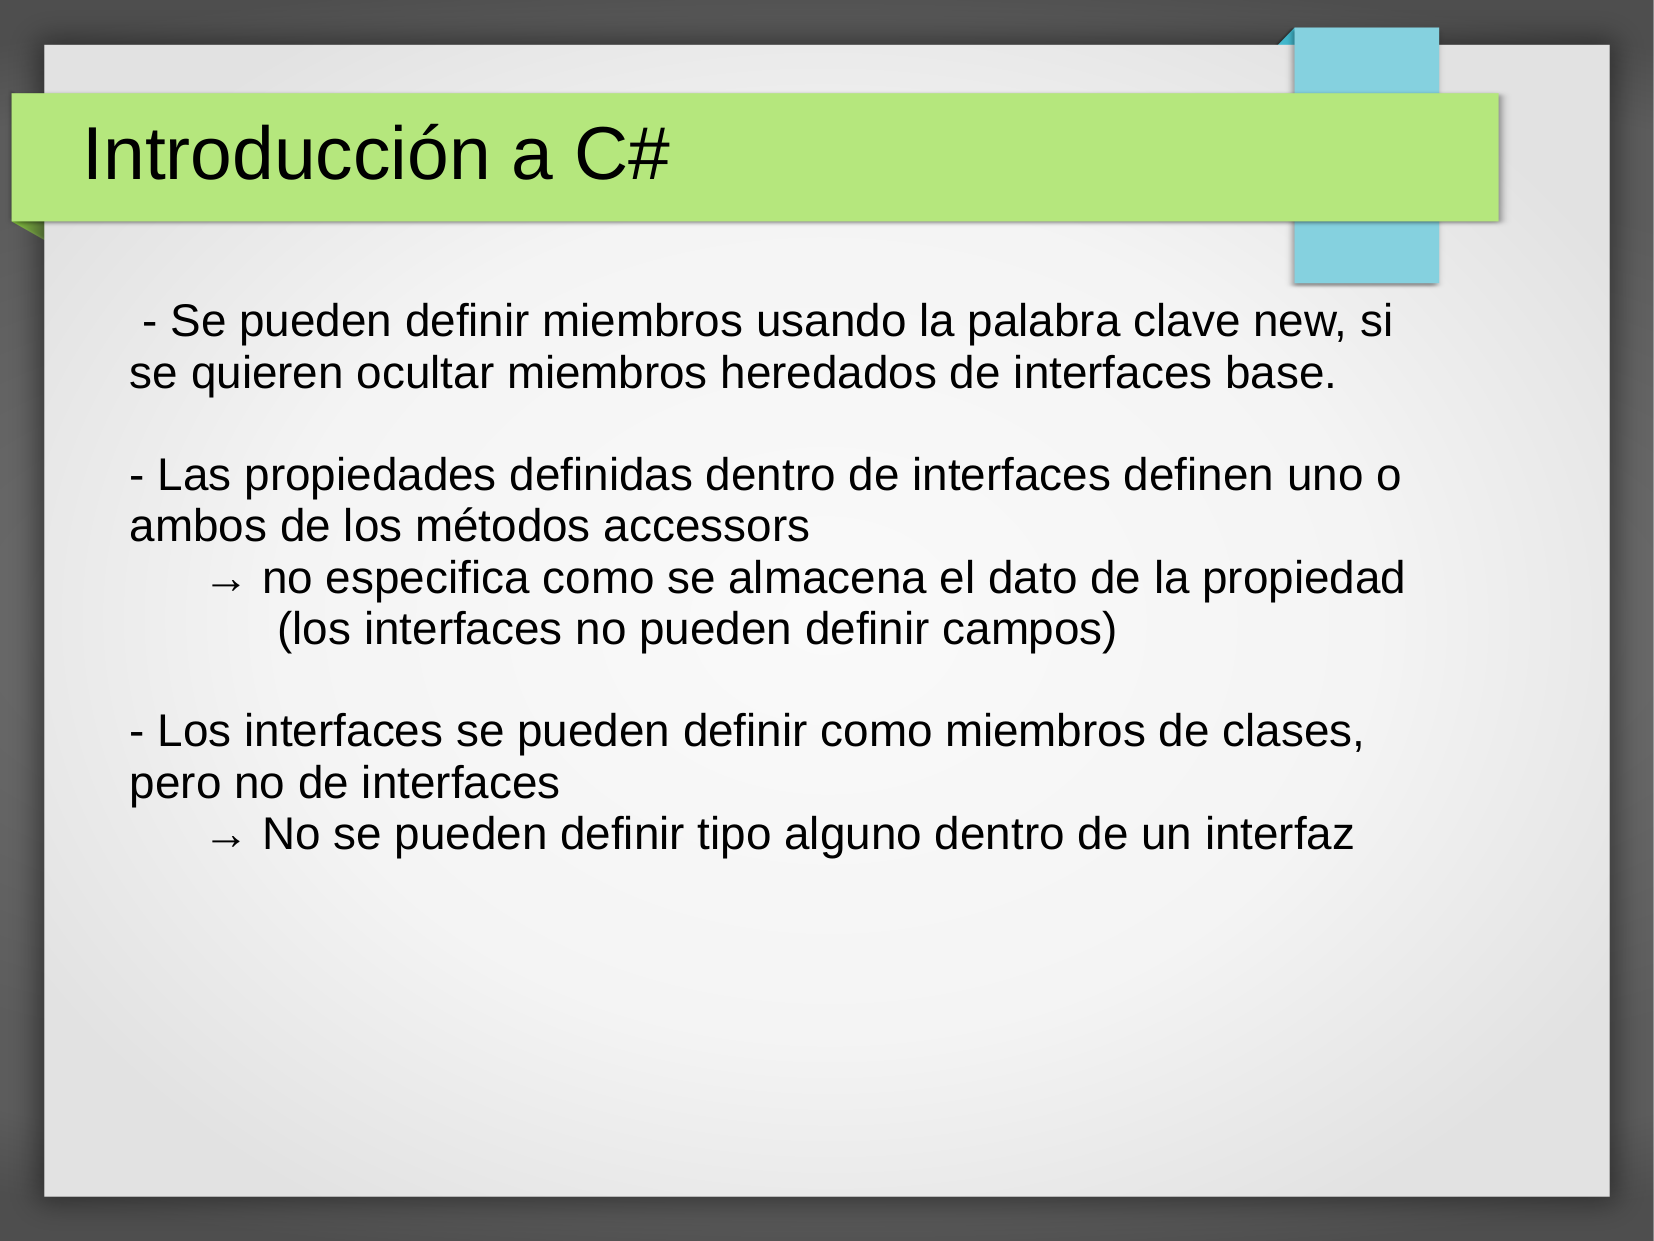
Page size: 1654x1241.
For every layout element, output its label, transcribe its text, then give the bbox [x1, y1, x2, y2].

text_box - Se pueden definir miembros usando la palabra clave new, si se quieren ocultar miembros heredados de interfaces base. - Las propiedades definidas dentro de interfaces definen uno o ambos de los métodos accessors → no especifica como se almacena el dato de la propiedad (los interfaces no pueden definir campos) - Los interfaces se pueden definir como miembros de clases, pero no de interfaces → No se pueden definir tipo alguno dentro de un interfaz [129, 295, 1441, 860]
title Introducción a C# [82, 94, 1264, 213]
picture [0, 0, 1654, 1241]
